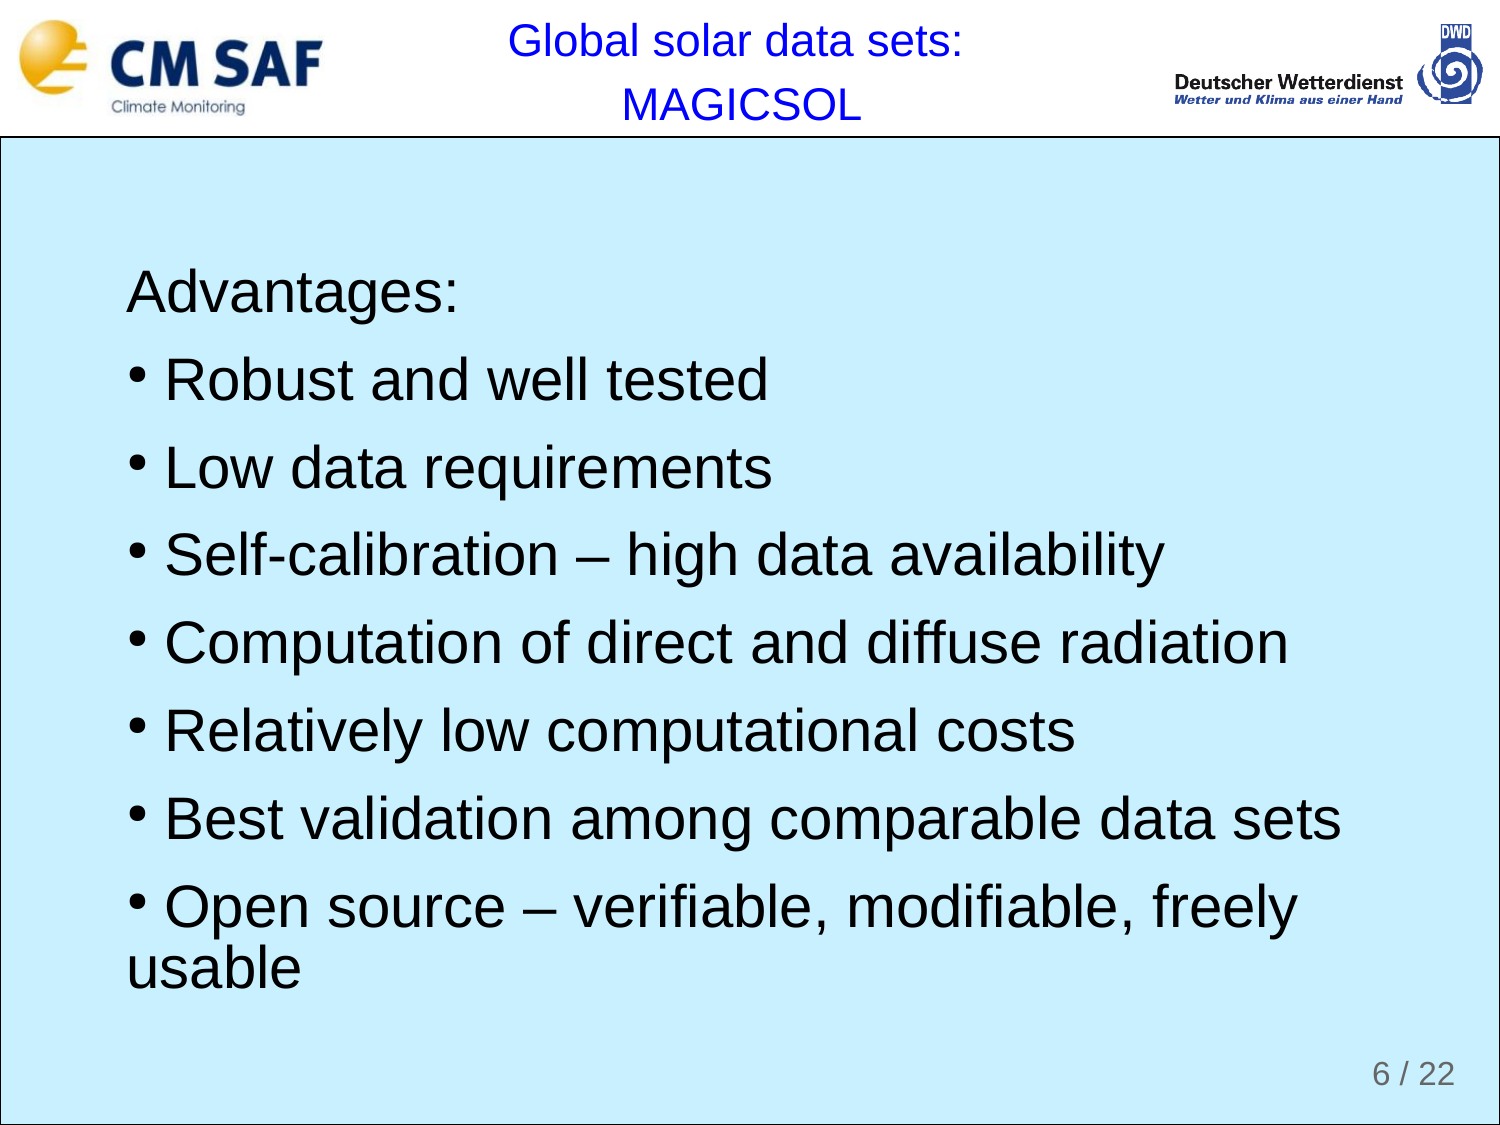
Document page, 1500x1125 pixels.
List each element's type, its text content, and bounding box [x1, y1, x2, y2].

text_box Global solar data sets: MAGICSOL [312, 1, 1172, 80]
picture [1175, 24, 1483, 104]
picture [17, 19, 325, 117]
list Advantages: Robust and well tested Low data requirements Self-calibration – high data availability Computation of direct and diffuse radiation Relatively low computational costs Best validation among comparable data sets Open source – verifiable, modifiable, freely usable [73, 263, 1423, 1006]
